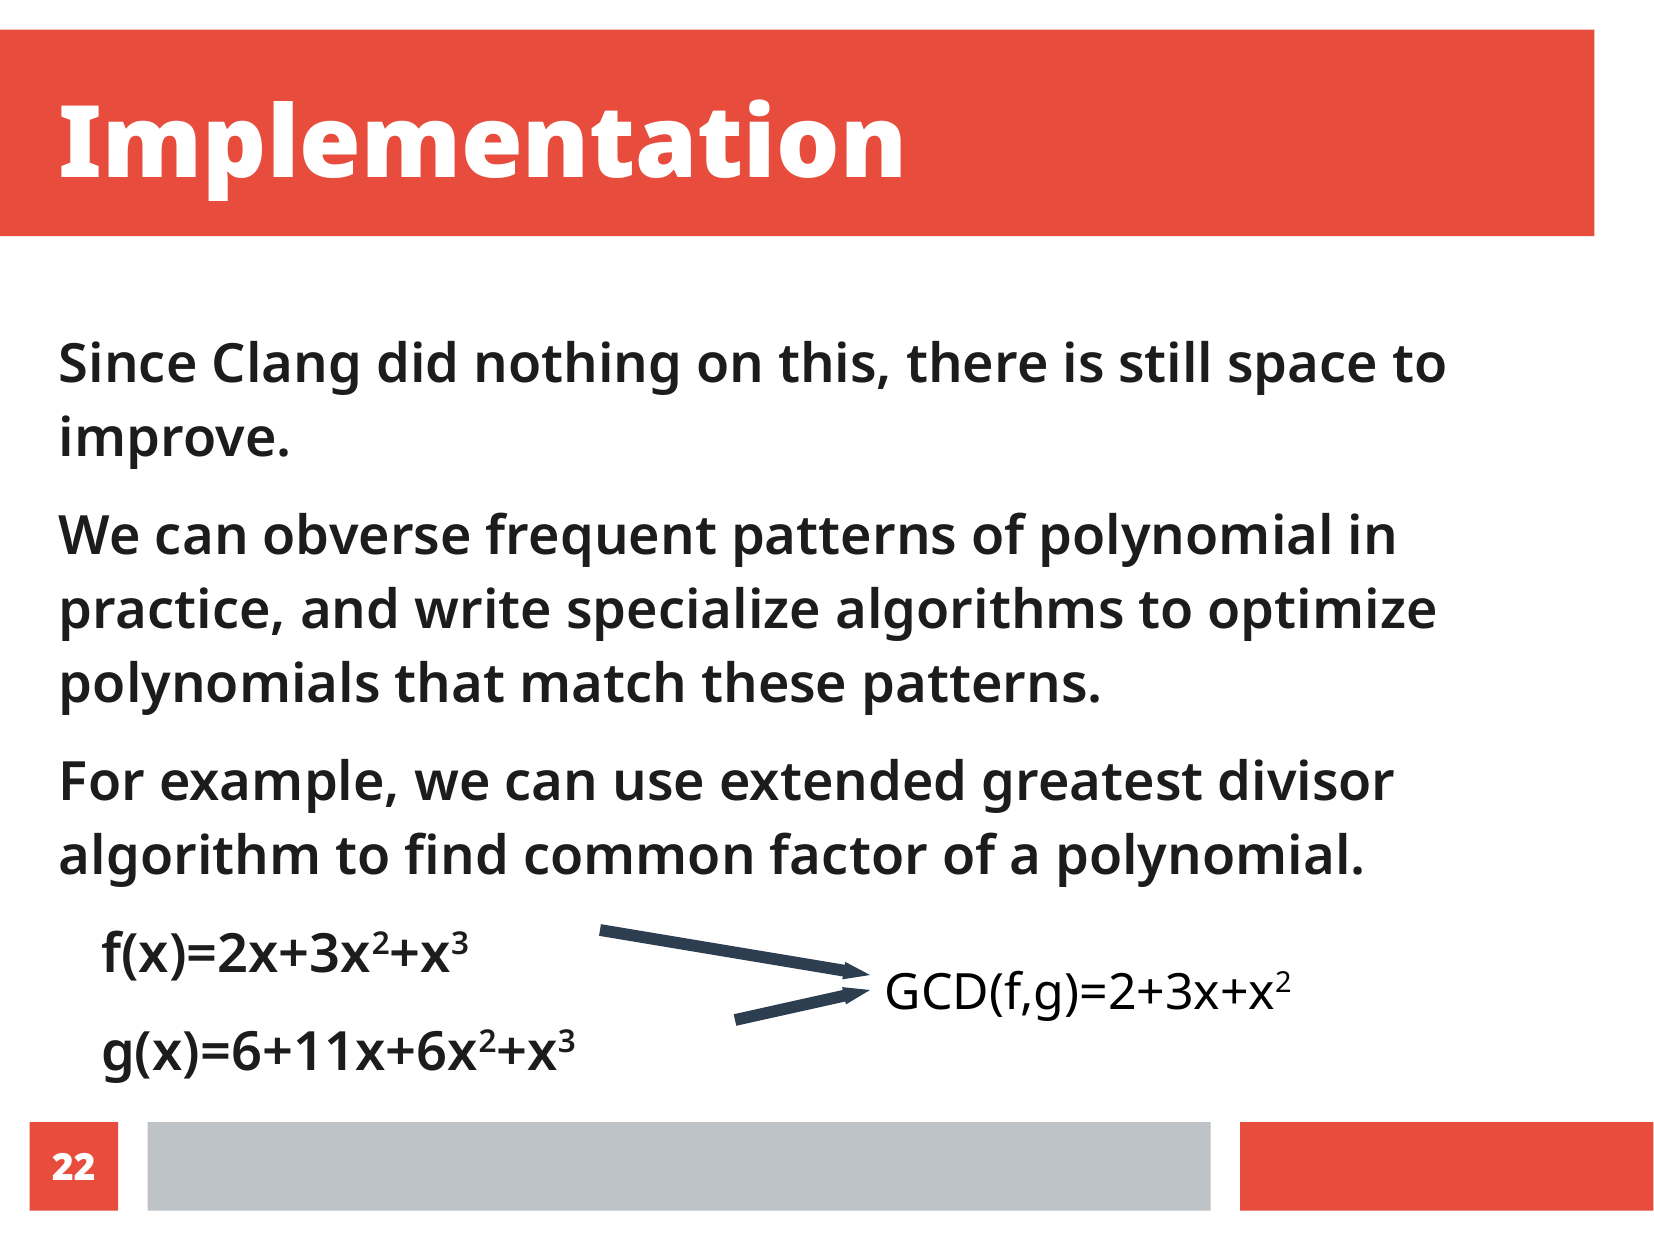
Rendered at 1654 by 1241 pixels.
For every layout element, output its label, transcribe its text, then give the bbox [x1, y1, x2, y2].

list Since Clang did nothing on this, there is still space to improve. We can obverse frequent patterns of polynomial in practice, and write specialize algorithms to optimize polynomials that match these patterns. For example, we can use extended greatest divisor algorithm to find common factor of a polynomial. f(x)=2x+3x2+x3 g(x)=6+11x+6x2+x3 [59, 324, 1565, 1093]
text_box GCD(f,g)=2+3x+x2 [870, 948, 1441, 1080]
title Implementation [59, 59, 1595, 207]
